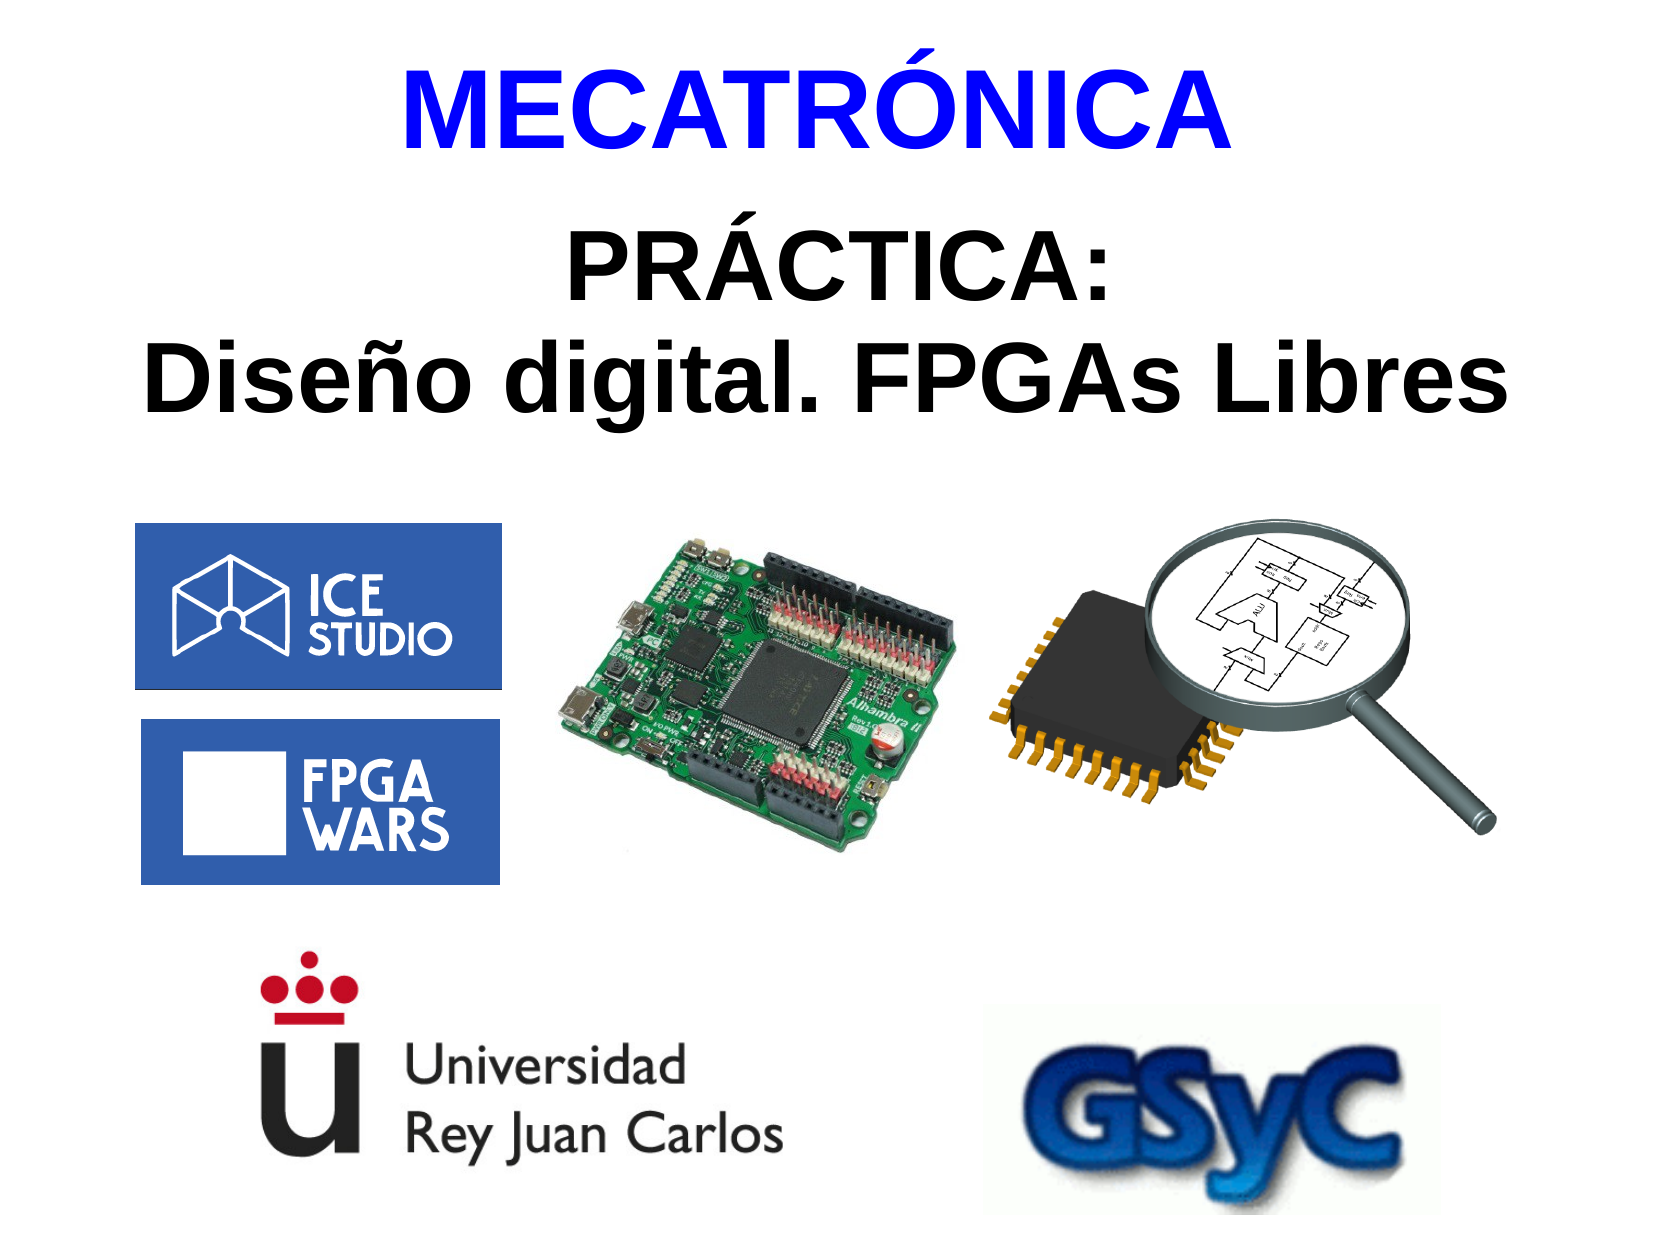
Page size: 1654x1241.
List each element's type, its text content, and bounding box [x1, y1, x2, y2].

title PRÁCTICA: Diseño digital. FPGAs Libres [135, 154, 1546, 490]
picture [141, 719, 500, 886]
picture [135, 523, 502, 690]
picture [226, 929, 811, 1186]
picture [979, 502, 1501, 841]
title MECATRÓNICA [75, 24, 1561, 196]
picture [540, 524, 973, 868]
picture [983, 1004, 1441, 1216]
